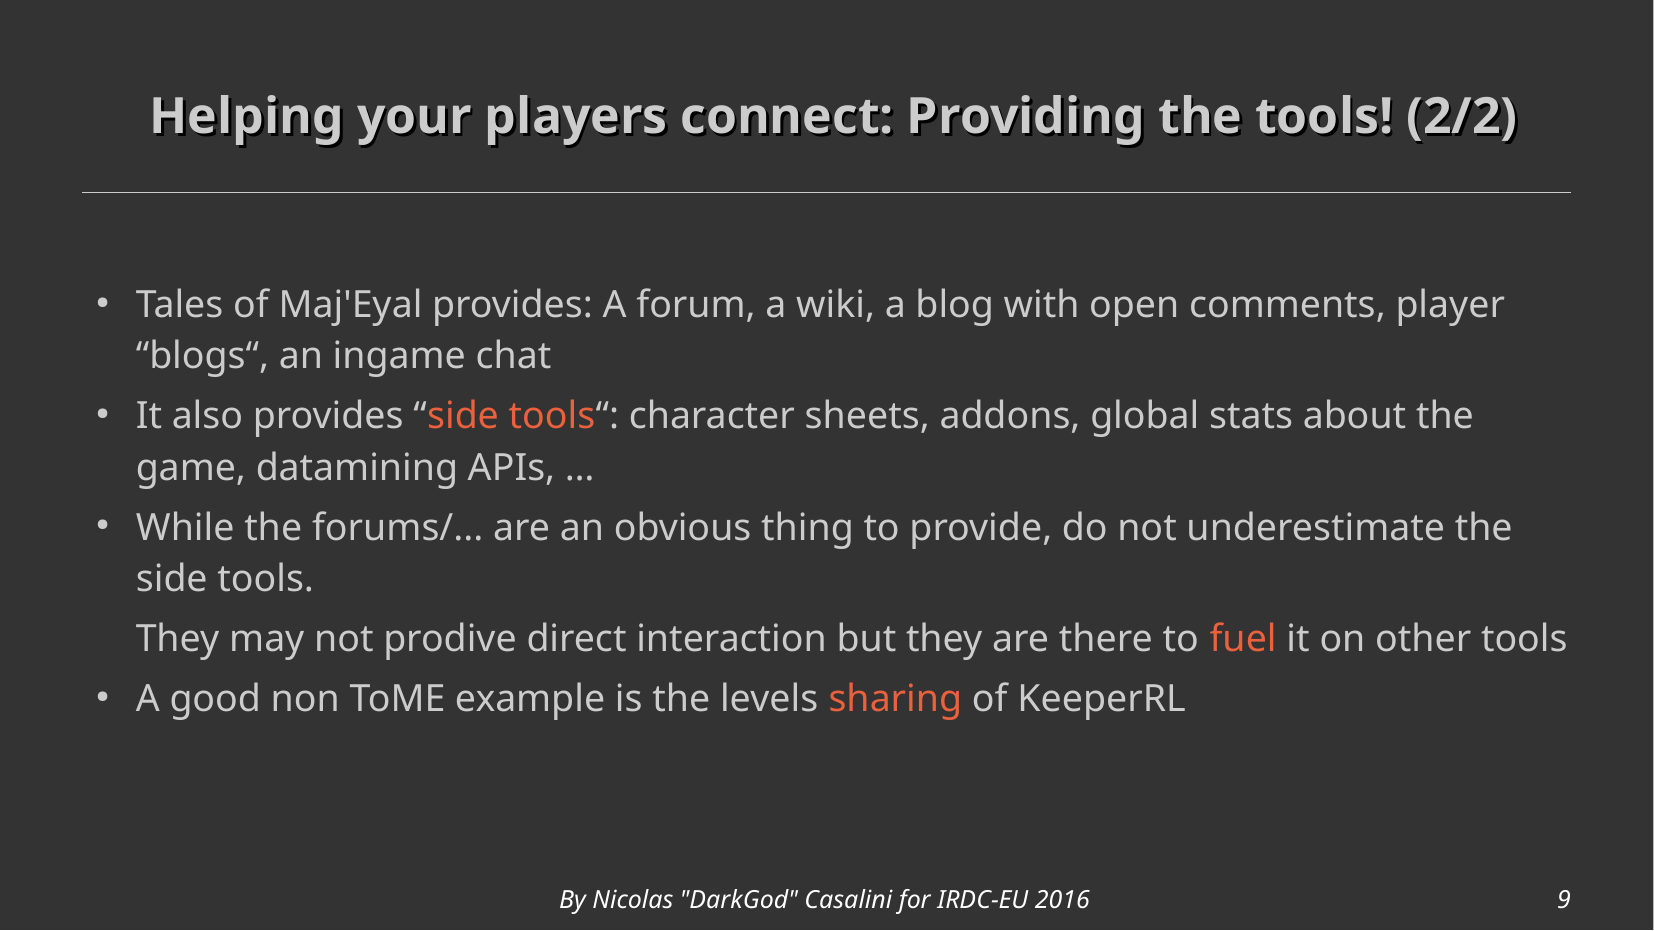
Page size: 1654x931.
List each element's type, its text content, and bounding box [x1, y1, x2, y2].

title Helping your players connect: Providing the tools! (2/2) [38, 37, 1595, 193]
list Tales of Maj'Eyal provides: A forum, a wiki, a blog with open comments, player “blogs“, an ingame chat It also provides “side tools“: character sheets, addons, global stats about the game, datamining APIs, … While the forums/... are an obvious thing to provide, do not underestimate the side tools. They may not prodive direct interaction but they are there to fuel it on other tools A good non ToME example is the levels sharing of KeeperRL [82, 217, 1571, 757]
